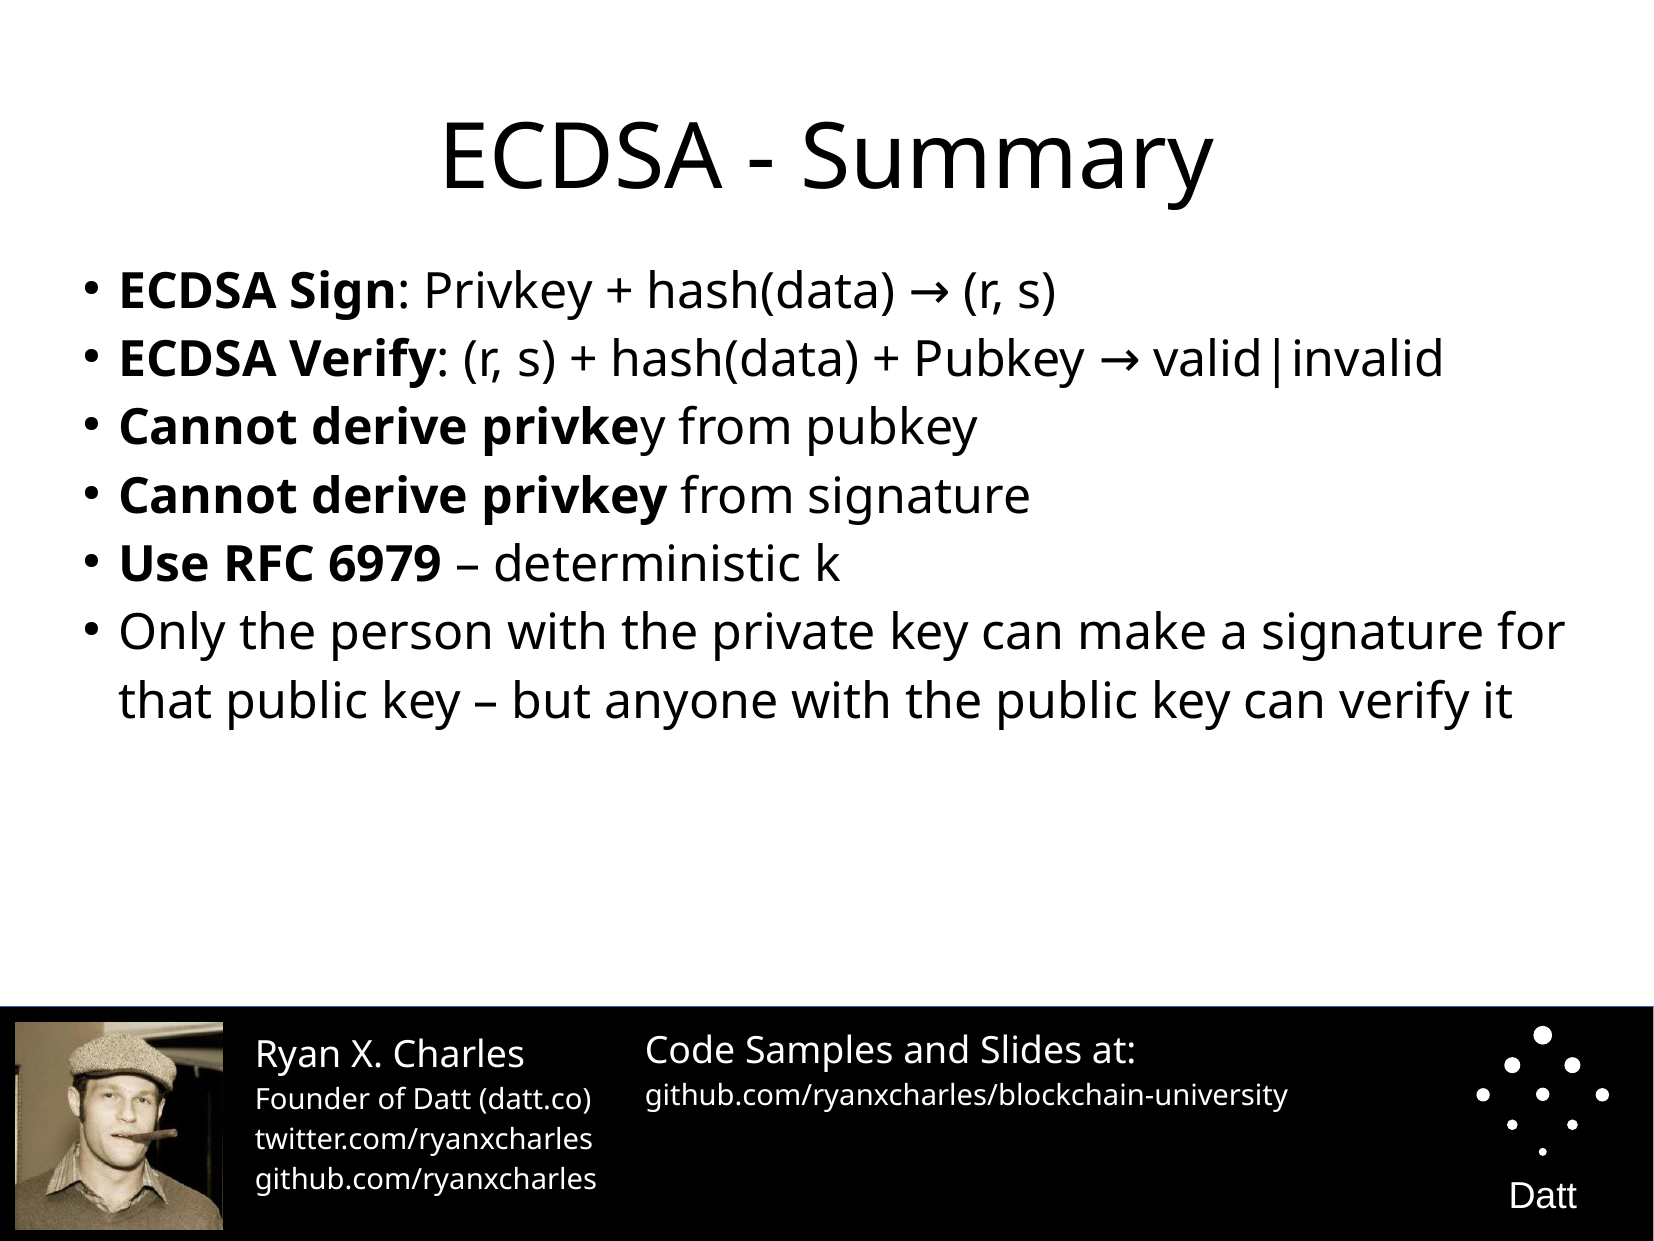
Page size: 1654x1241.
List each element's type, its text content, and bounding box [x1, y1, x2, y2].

subtitle ECDSA Sign: Privkey + hash(data) → (r, s) ECDSA Verify: (r, s) + hash(data) + Pubkey → valid|invalid Cannot derive privkey from pubkey Cannot derive privkey from signature Use RFC 6979 – deterministic k Only the person with the private key can make a signature for that public key – but anyone with the public key can verify it [82, 257, 1571, 1010]
text_box Datt [1452, 1167, 1633, 1241]
title ECDSA - Summary [82, 49, 1571, 257]
picture [1475, 1023, 1611, 1159]
text_box Ryan X. Charles Founder of Datt (datt.co) twitter.com/ryanxcharles github.com/ryanxcharles [240, 1020, 976, 1241]
picture [15, 1022, 223, 1231]
text_box [0, 1006, 1654, 1241]
text_box Code Samples and Slides at: github.com/ryanxcharles/blockchain-university [630, 1015, 1403, 1156]
